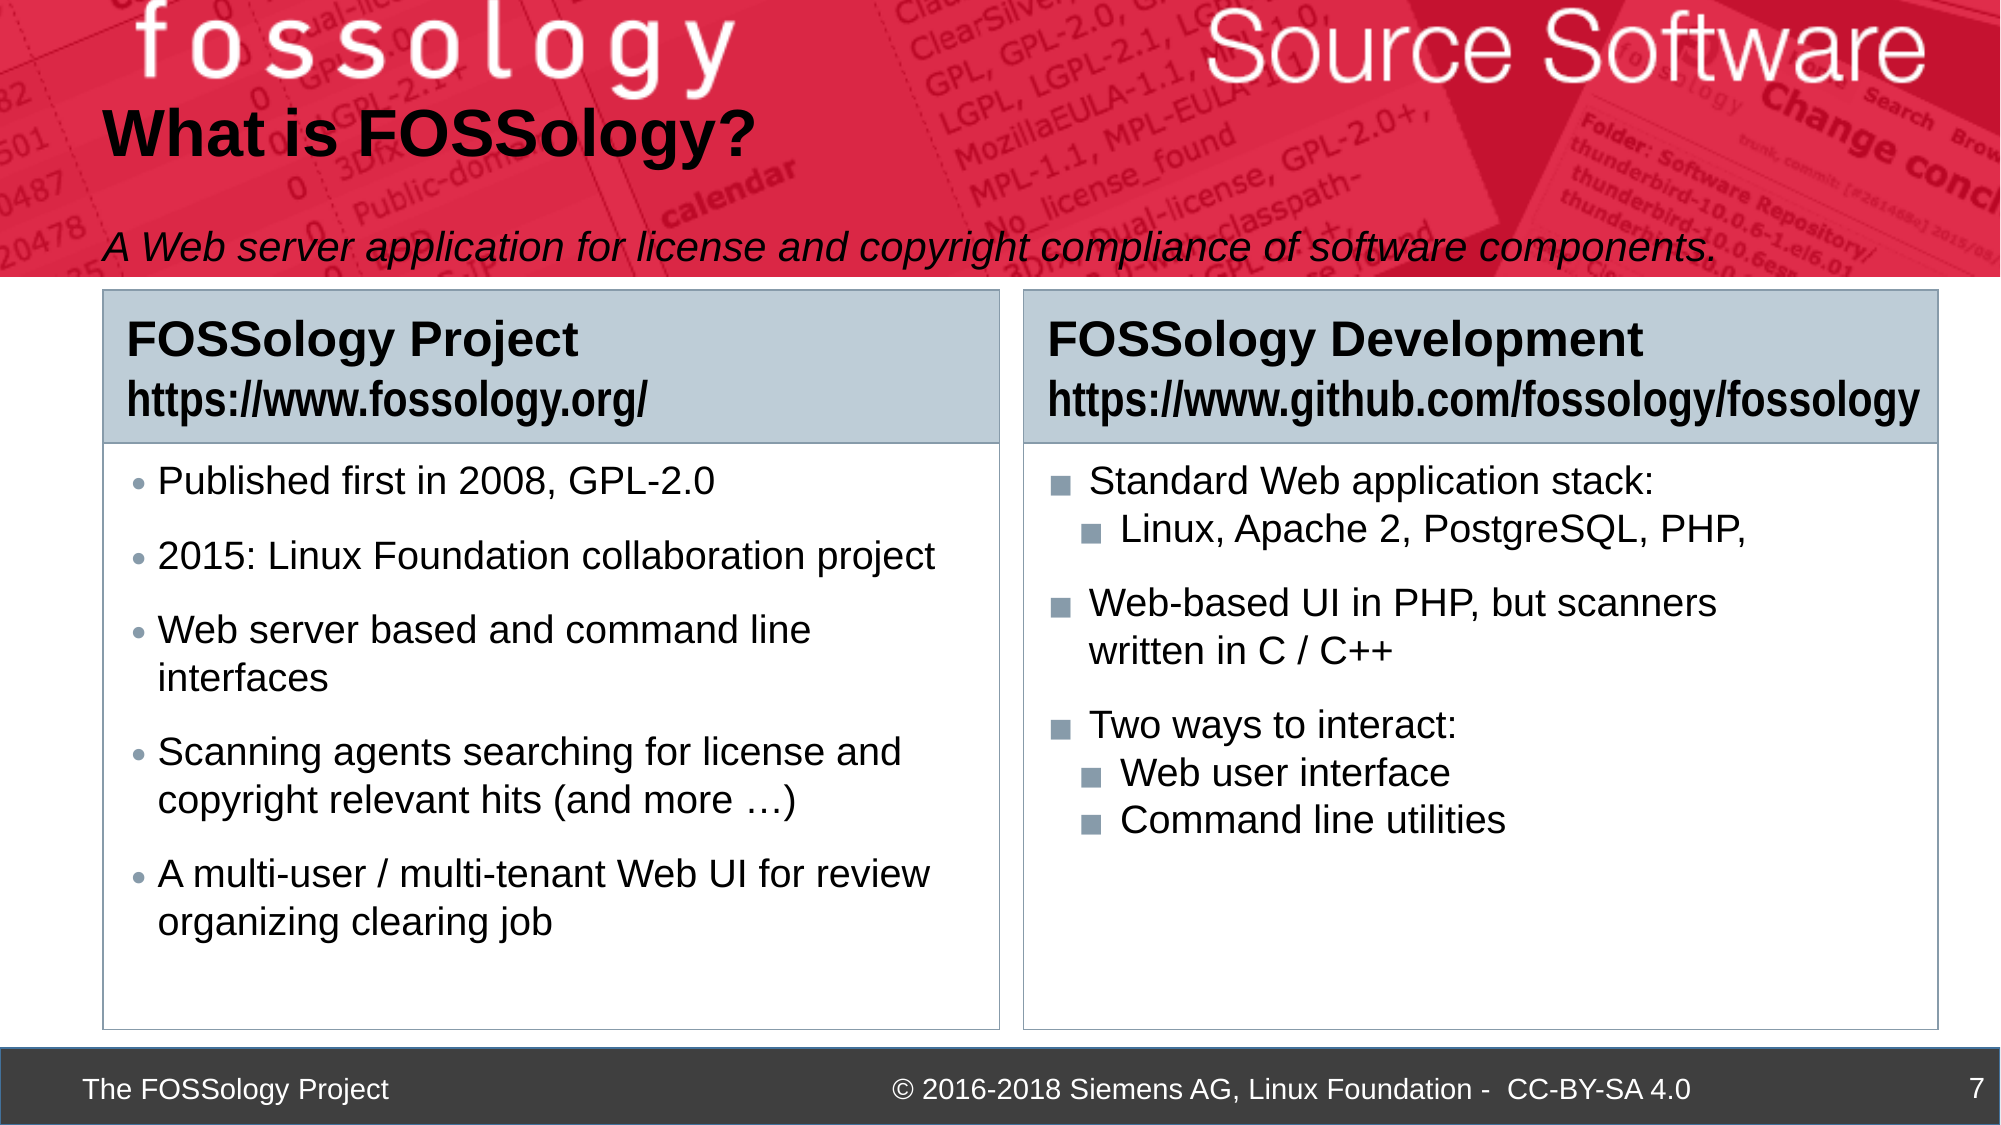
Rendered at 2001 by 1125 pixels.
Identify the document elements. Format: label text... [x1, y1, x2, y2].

text_box What is FOSSology? [0, 0, 2000, 208]
text_box Standard Web application stack: Linux, Apache 2, PostgreSQL, PHP, Web-based UI in PHP, but scanners written in C / C++ Two ways to interact: Web user interface Command line utilities [1023, 443, 1938, 1030]
text_box Published first in 2008, GPL-2.0 2015: Linux Foundation collaboration project Web server based and command line interfaces Scanning agents searching for license and copyright relevant hits (and more …) A multi-user / multi-tenant Web UI for review organizing clearing job [102, 443, 1000, 1030]
picture [0, 0, 2001, 277]
text_box A Web server application for license and copyright compliance of software components. [102, 219, 1921, 270]
text_box FOSSology Project https://www.fossology.org/ [102, 290, 1000, 443]
text_box FOSSology Development https://www.github.com/fossology/fossology [1023, 290, 1938, 443]
